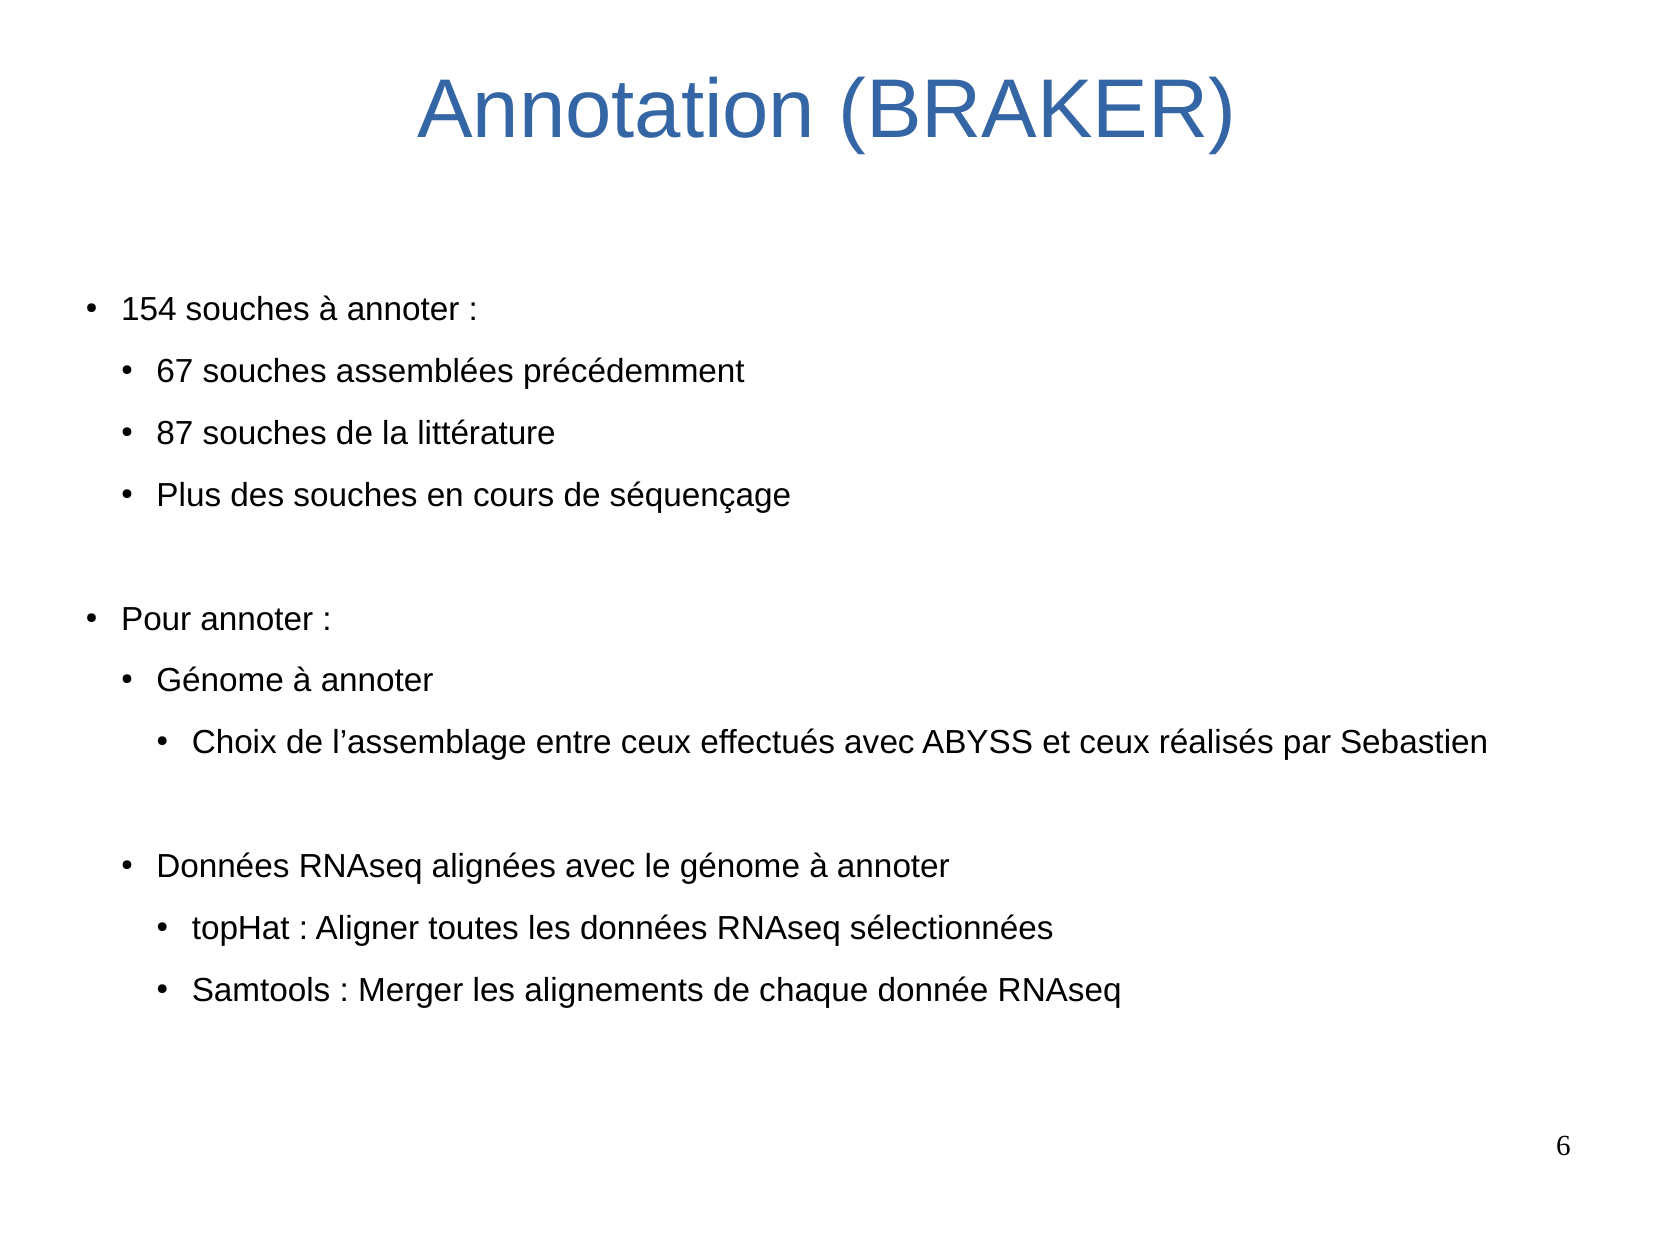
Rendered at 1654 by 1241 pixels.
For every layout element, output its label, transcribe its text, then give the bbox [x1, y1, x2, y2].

title Annotation (BRAKER) [82, 5, 1571, 213]
text_box 154 souches à annoter : 67 souches assemblées précédemment 87 souches de la littérature Plus des souches en cours de séquençage Pour annoter : Génome à annoter Choix de l’assemblage entre ceux effectués avec ABYSS et ceux réalisés par Sebastien Données RNAseq alignées avec le génome à annoter topHat : Aligner toutes les données RNAseq sélectionnées Samtools : Merger les alignements de chaque donnée RNAseq [70, 283, 1607, 1122]
